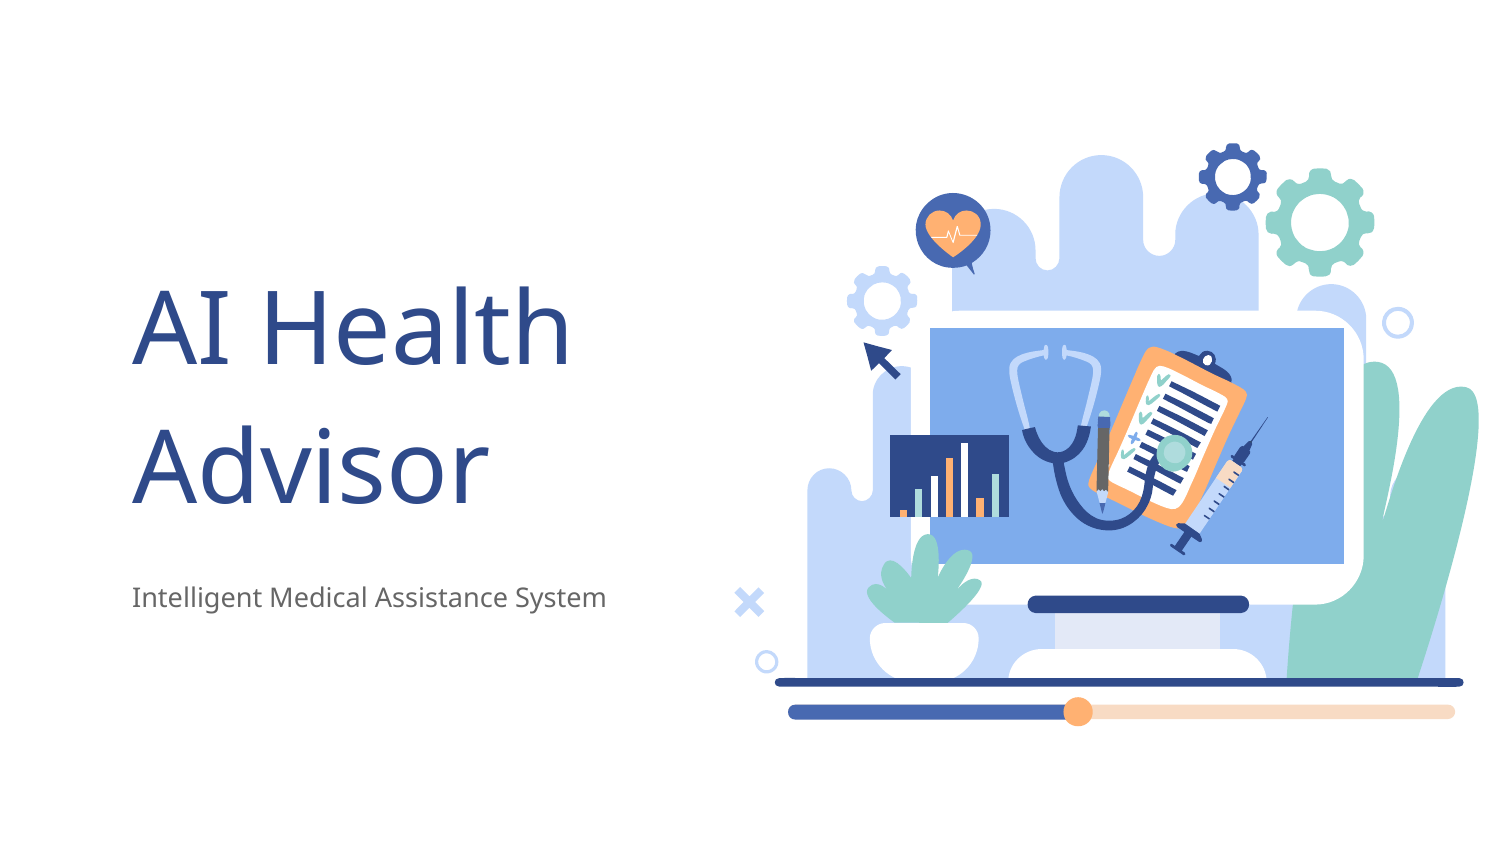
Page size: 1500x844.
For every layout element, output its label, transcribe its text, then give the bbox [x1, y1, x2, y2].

text_box [734, 587, 765, 618]
text_box [788, 697, 1456, 727]
subtitle Intelligent Medical Assistance System [117, 564, 707, 713]
text_box [1382, 306, 1414, 339]
title AI Health Advisor [117, 73, 827, 549]
text_box [846, 266, 918, 336]
text_box [774, 143, 1479, 687]
text_box [1265, 168, 1375, 277]
